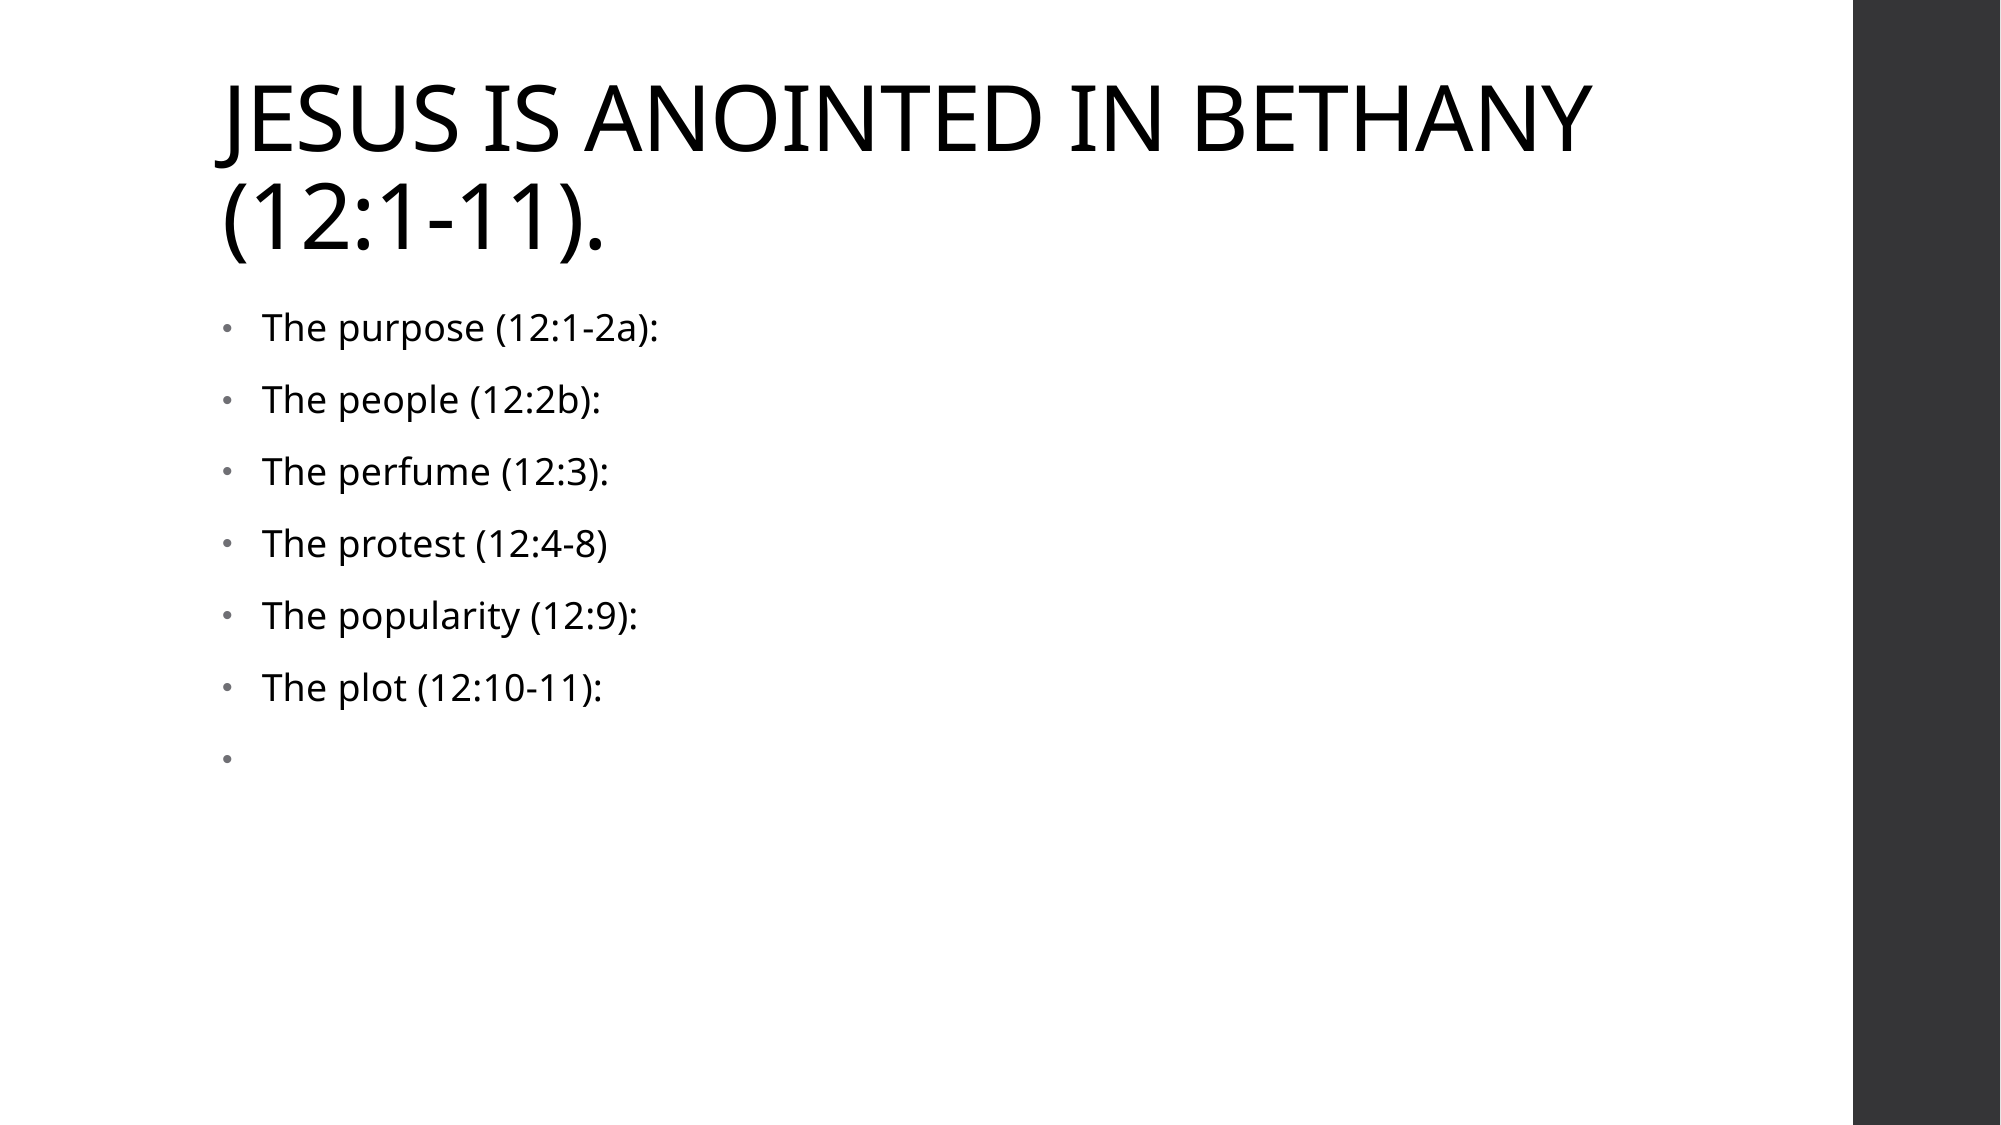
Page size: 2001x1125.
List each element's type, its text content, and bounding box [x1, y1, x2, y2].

title JESUS IS ANOINTED IN BETHANY (12:1-11). [206, 60, 1797, 278]
list The purpose (12:1-2a): The people (12:2b): The perfume (12:3): The protest (12:4-8) The popularity (12:9): The plot (12:10-11): [206, 299, 1617, 1014]
